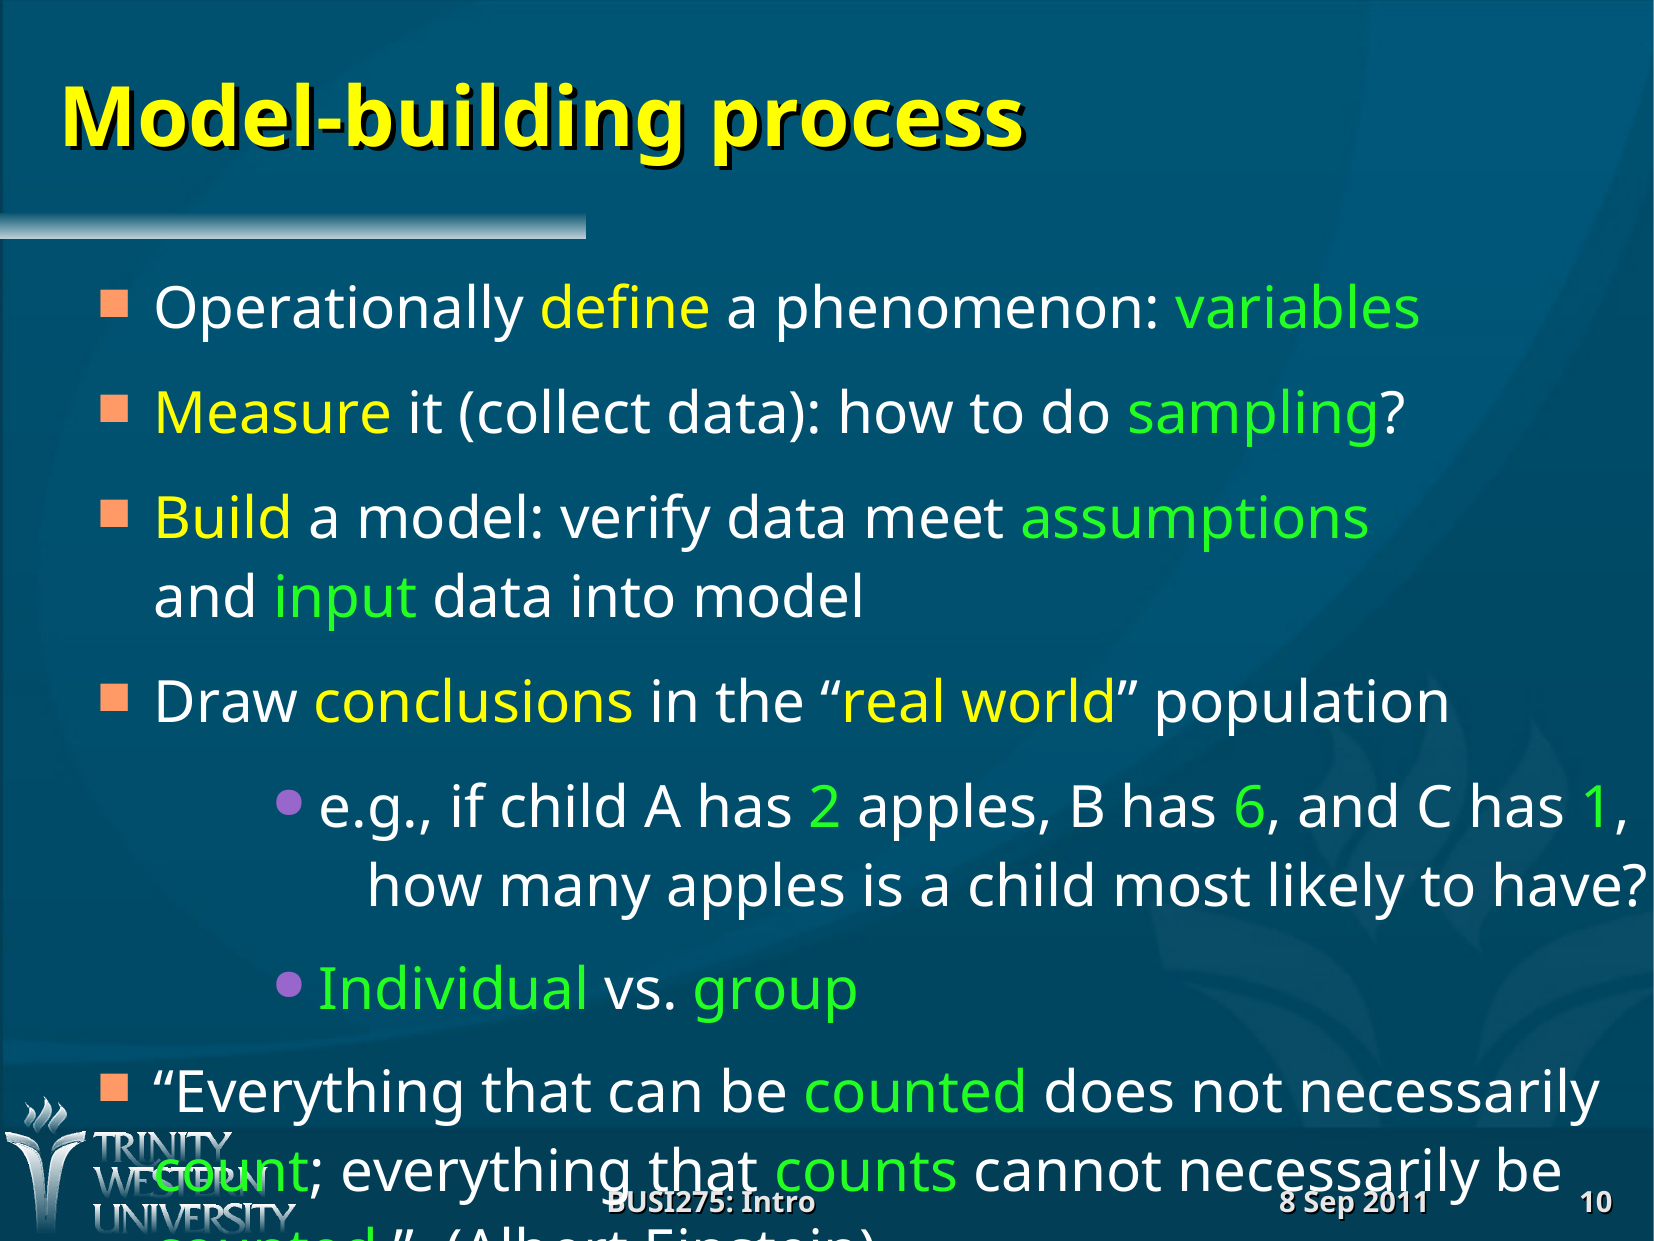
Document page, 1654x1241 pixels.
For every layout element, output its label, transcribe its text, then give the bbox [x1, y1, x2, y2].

list Operationally define a phenomenon: variables Measure it (collect data): how to do sampling? Build a model: verify data meet assumptions and input data into model Draw conclusions in the “real world” population e.g., if child A has 2 apples, B has 6, and C has 1, how many apples is a child most likely to have? Individual vs. group “Everything that can be counted does not necessarily count; everything that counts cannot necessarily be counted.” (Albert Einstein) [82, 266, 1654, 1130]
picture [38, 1227, 54, 1232]
title Model-building process [59, 27, 1548, 201]
